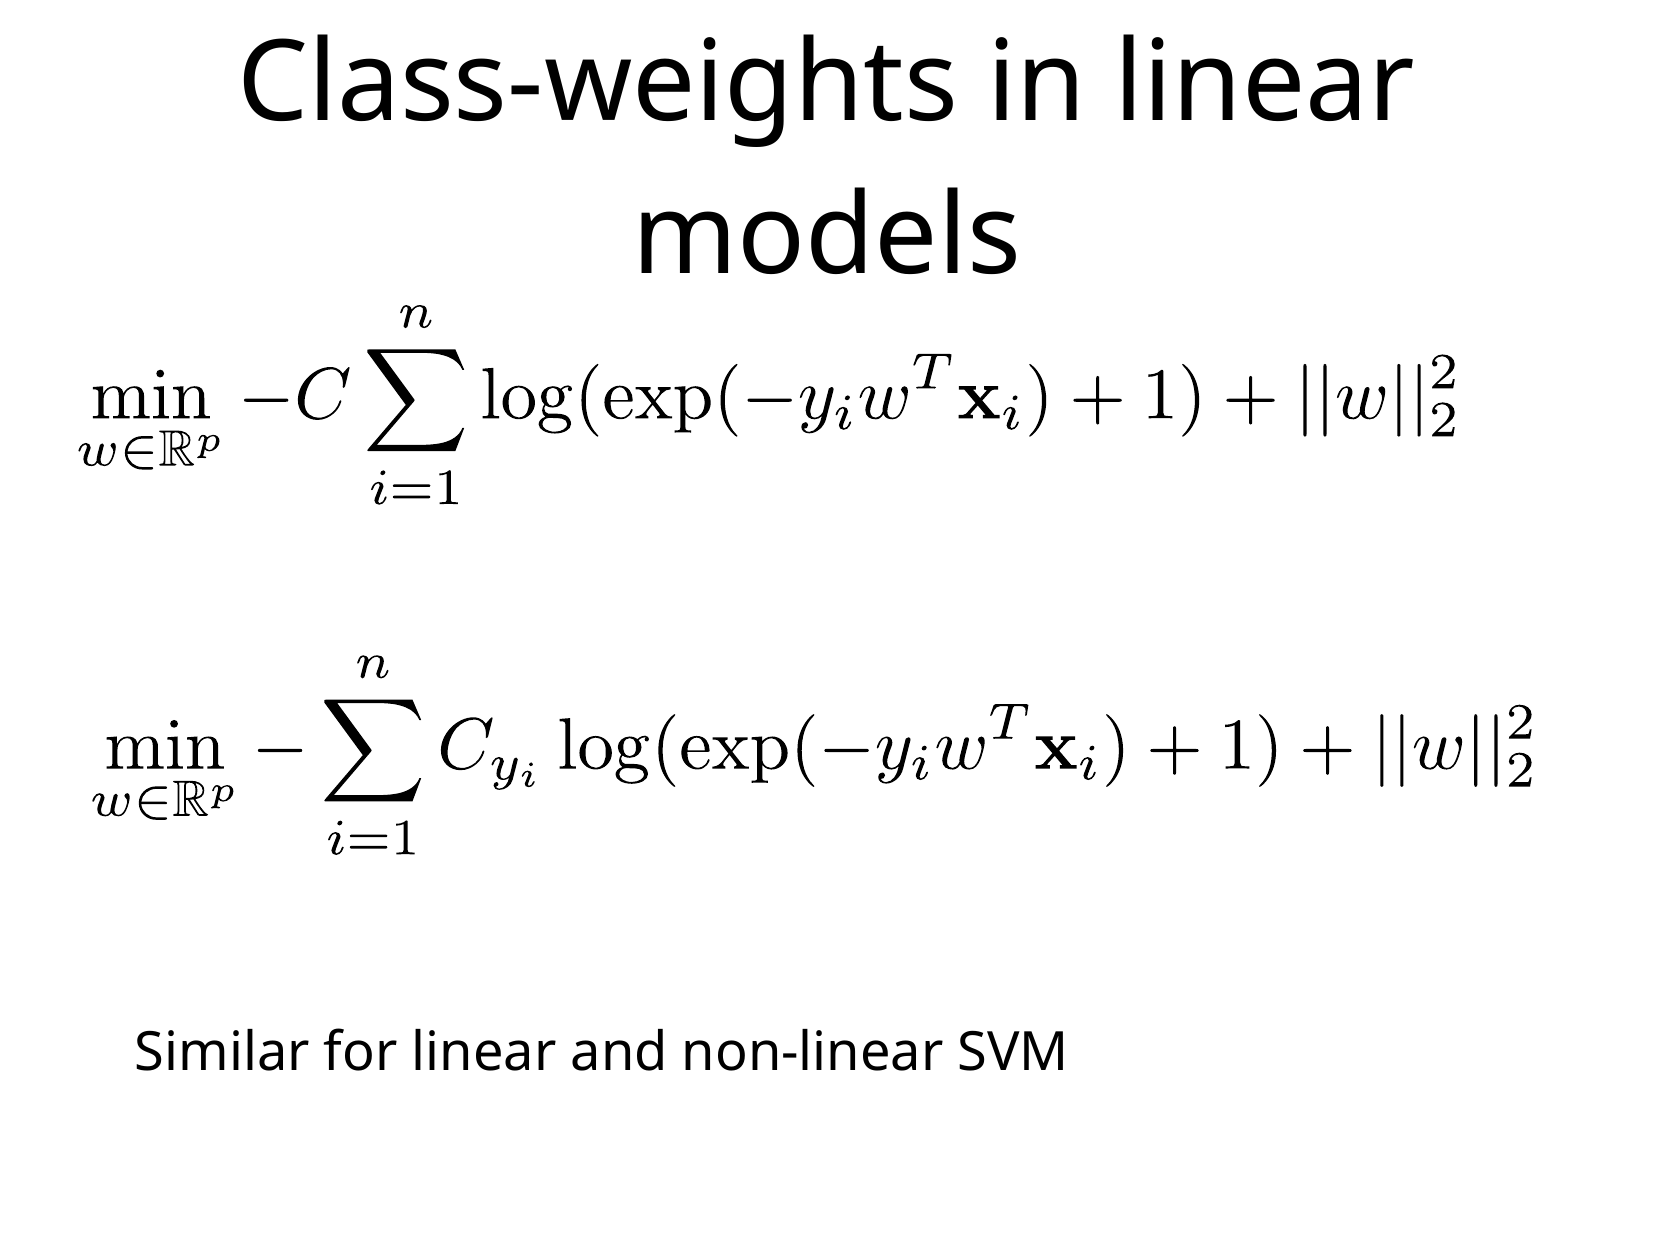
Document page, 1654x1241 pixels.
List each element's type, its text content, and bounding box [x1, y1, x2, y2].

text_box [76, 305, 1458, 505]
title Class-weights in linear models [82, 49, 1571, 257]
text_box [90, 655, 1535, 856]
text_box Similar for linear and non-linear SVM [120, 1005, 1201, 1129]
